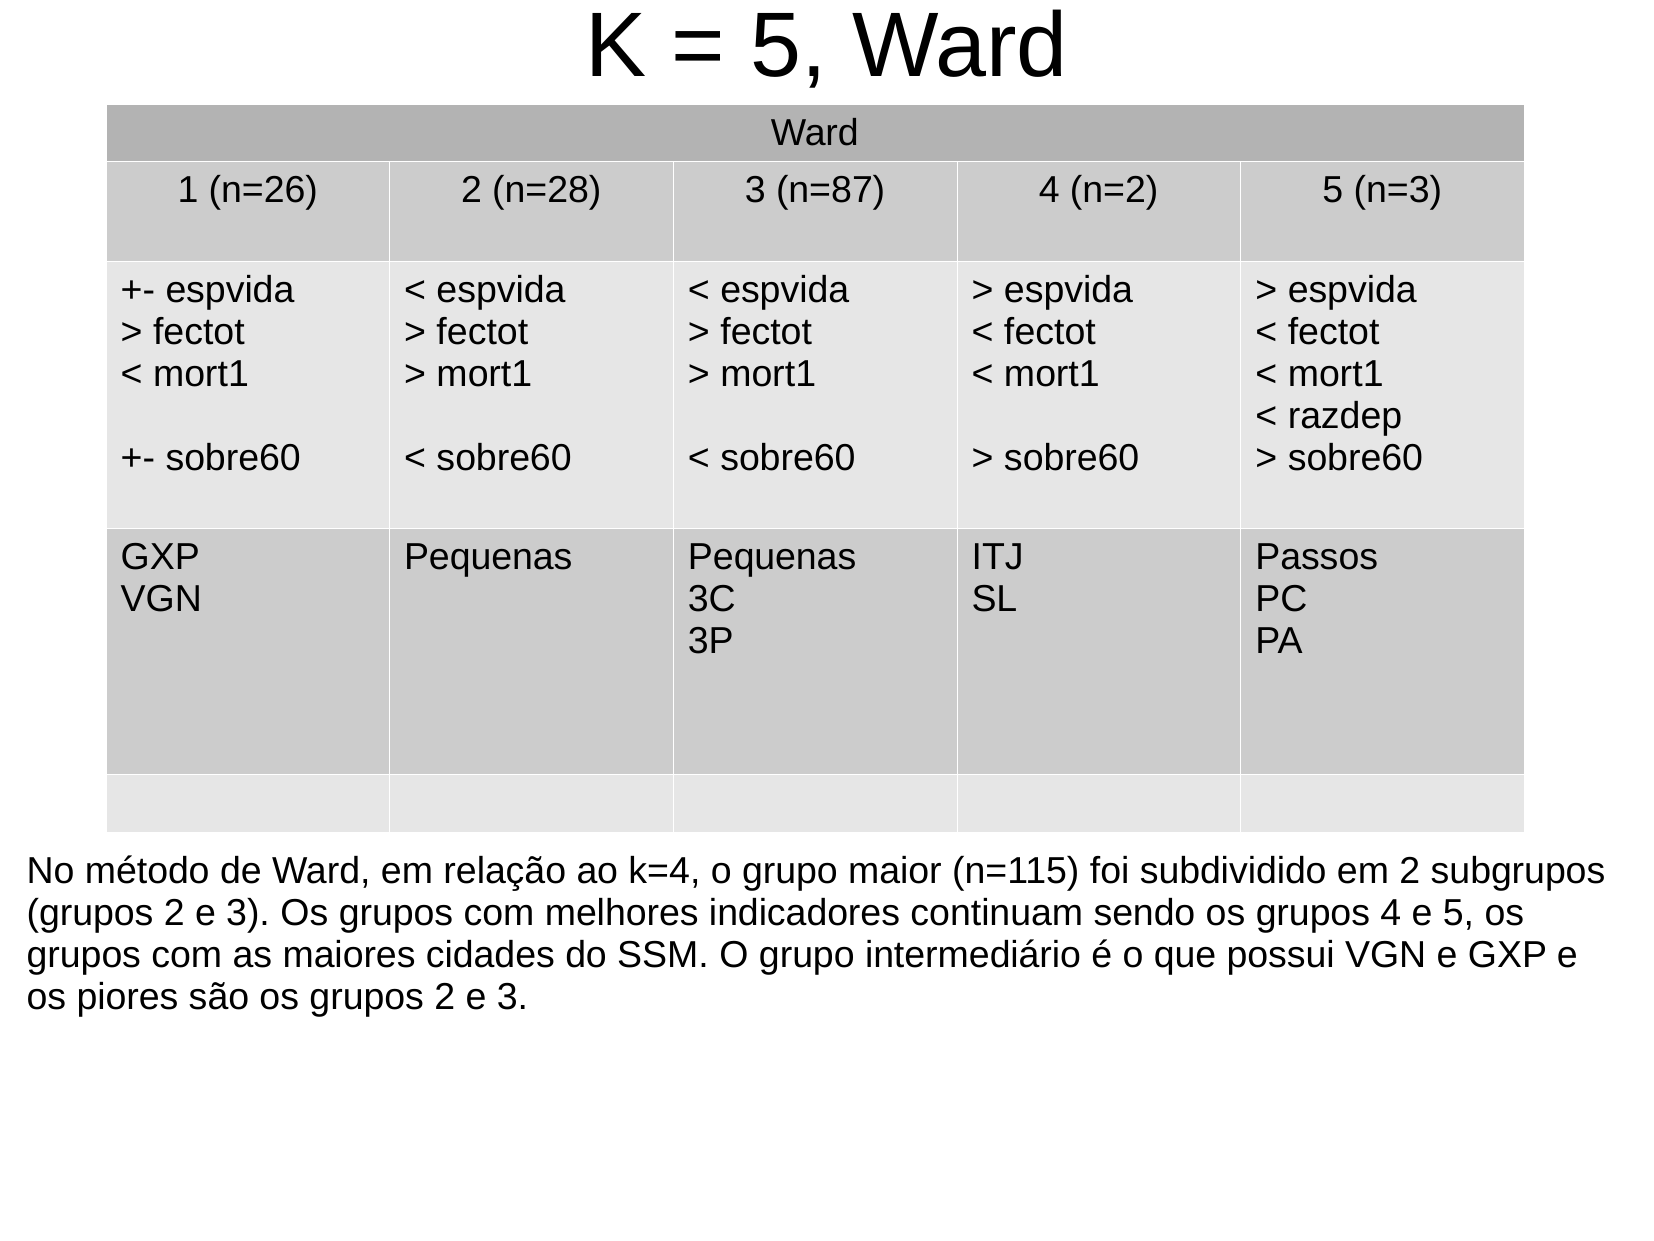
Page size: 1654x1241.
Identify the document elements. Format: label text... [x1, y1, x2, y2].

table_cell < espvida > fectot > mort1 < sobre60 [674, 262, 957, 528]
table_cell > espvida < fectot < mort1 < razdep > sobre60 [1241, 262, 1524, 528]
table_cell [1241, 775, 1524, 832]
table_cell +- espvida > fectot < mort1 +- sobre60 [107, 262, 389, 528]
table_cell [107, 775, 389, 832]
table_cell GXP VGN [107, 529, 389, 774]
table_header Ward [107, 105, 1524, 161]
table_cell 4 (n=2) [958, 162, 1240, 261]
table_cell 2 (n=28) [390, 162, 673, 261]
table_cell [674, 775, 957, 832]
table_cell 5 (n=3) [1241, 162, 1524, 261]
table_cell Pequenas [390, 529, 673, 774]
table_cell Pequenas 3C 3P [674, 529, 957, 774]
table_cell > espvida < fectot < mort1 > sobre60 [958, 262, 1240, 528]
table_cell ITJ SL [958, 529, 1240, 774]
table_cell [390, 775, 673, 832]
table_cell Passos PC PA [1241, 529, 1524, 774]
title K = 5, Ward [82, 0, 1571, 148]
table_cell [958, 775, 1240, 832]
table_cell < espvida > fectot > mort1 < sobre60 [390, 262, 673, 528]
table_cell 3 (n=87) [674, 162, 957, 261]
table_cell 1 (n=26) [107, 162, 389, 261]
text_box No método de Ward, em relação ao k=4, o grupo maior (n=115) foi subdividido em 2 subgrupos (grupos 2 e 3). Os grupos com melhores indicadores continuam sendo os grupos 4 e 5, os grupos com as maiores cidades do SSM. O grupo intermediário é o que possui VGN e GXP e os piores são os grupos 2 e 3. [11, 842, 1642, 1193]
